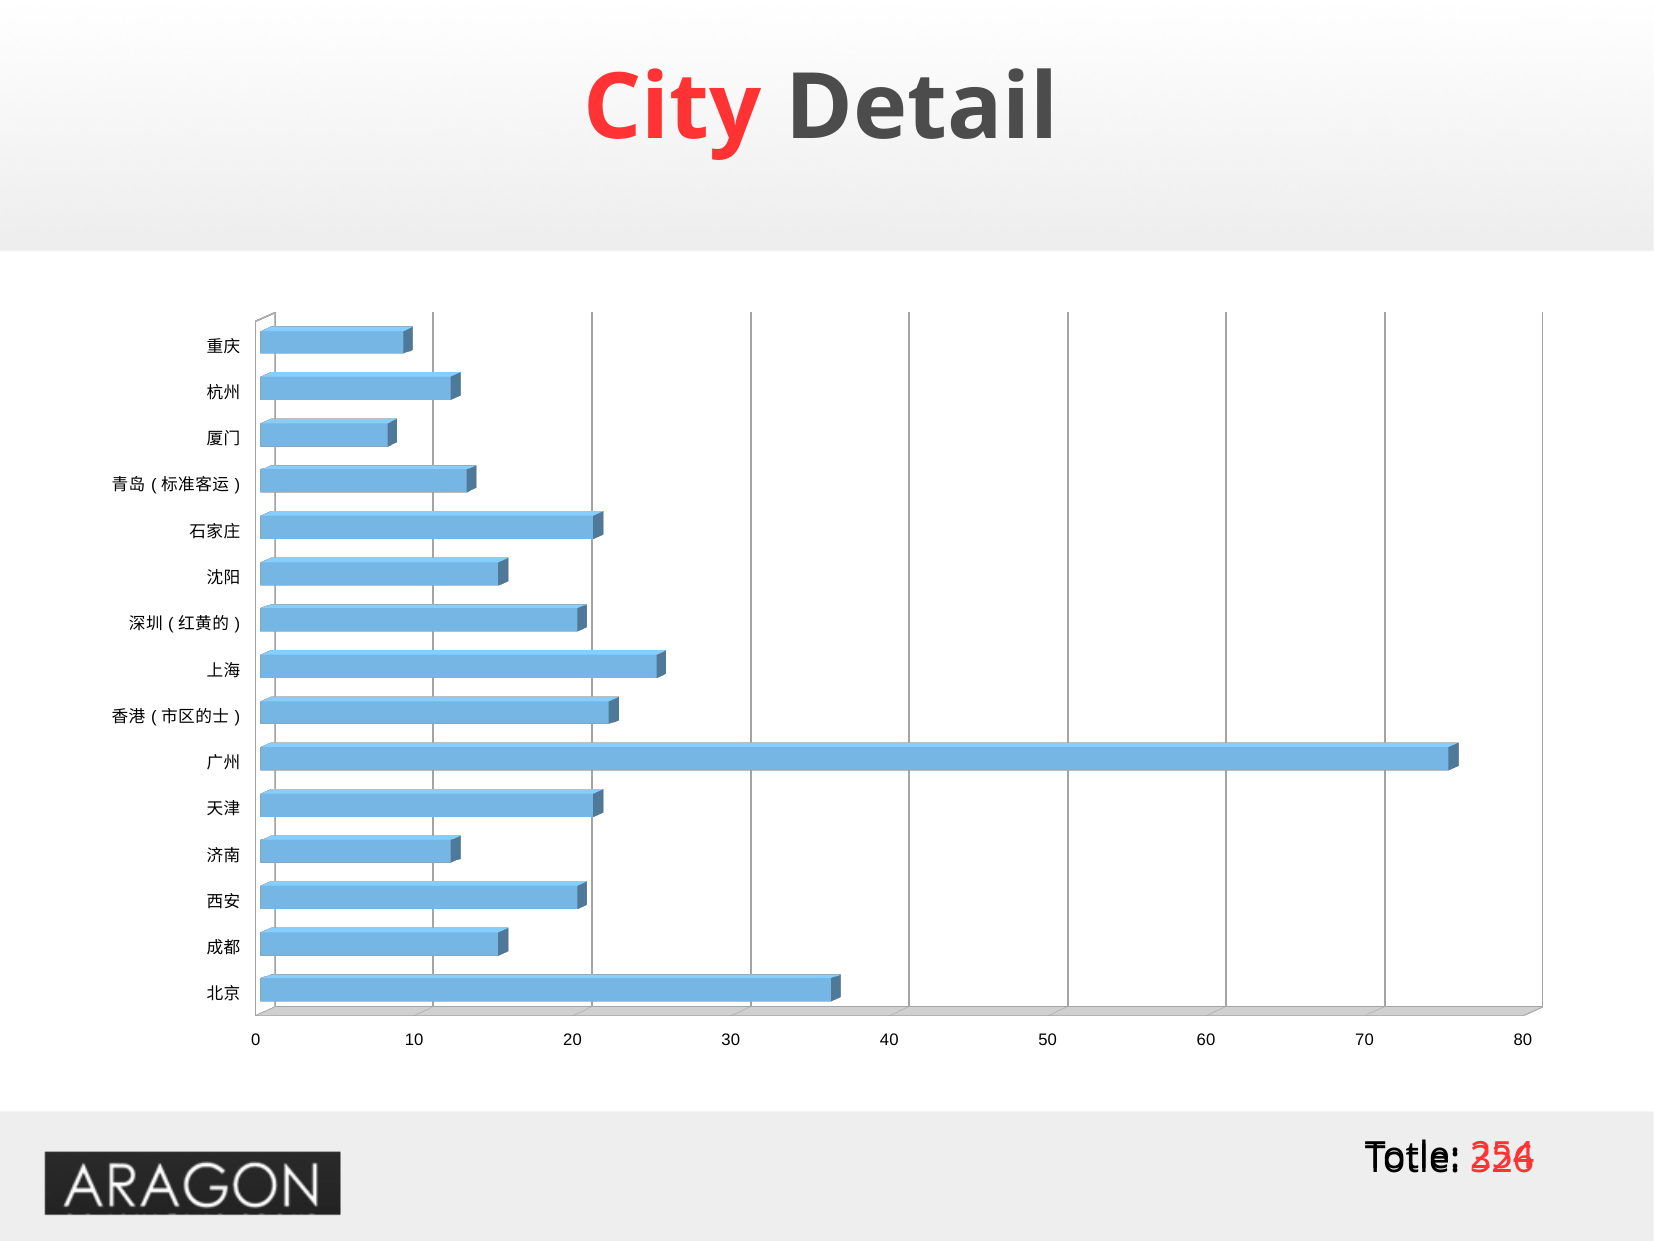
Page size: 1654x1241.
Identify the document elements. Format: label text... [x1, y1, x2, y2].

text_box Totle: 254 [1350, 1120, 1636, 1125]
title City Detail [76, 0, 1565, 208]
picture [0, 0, 1654, 1241]
text_box Totle: 326 [1350, 1125, 1636, 1195]
chart [79, 296, 1576, 1064]
